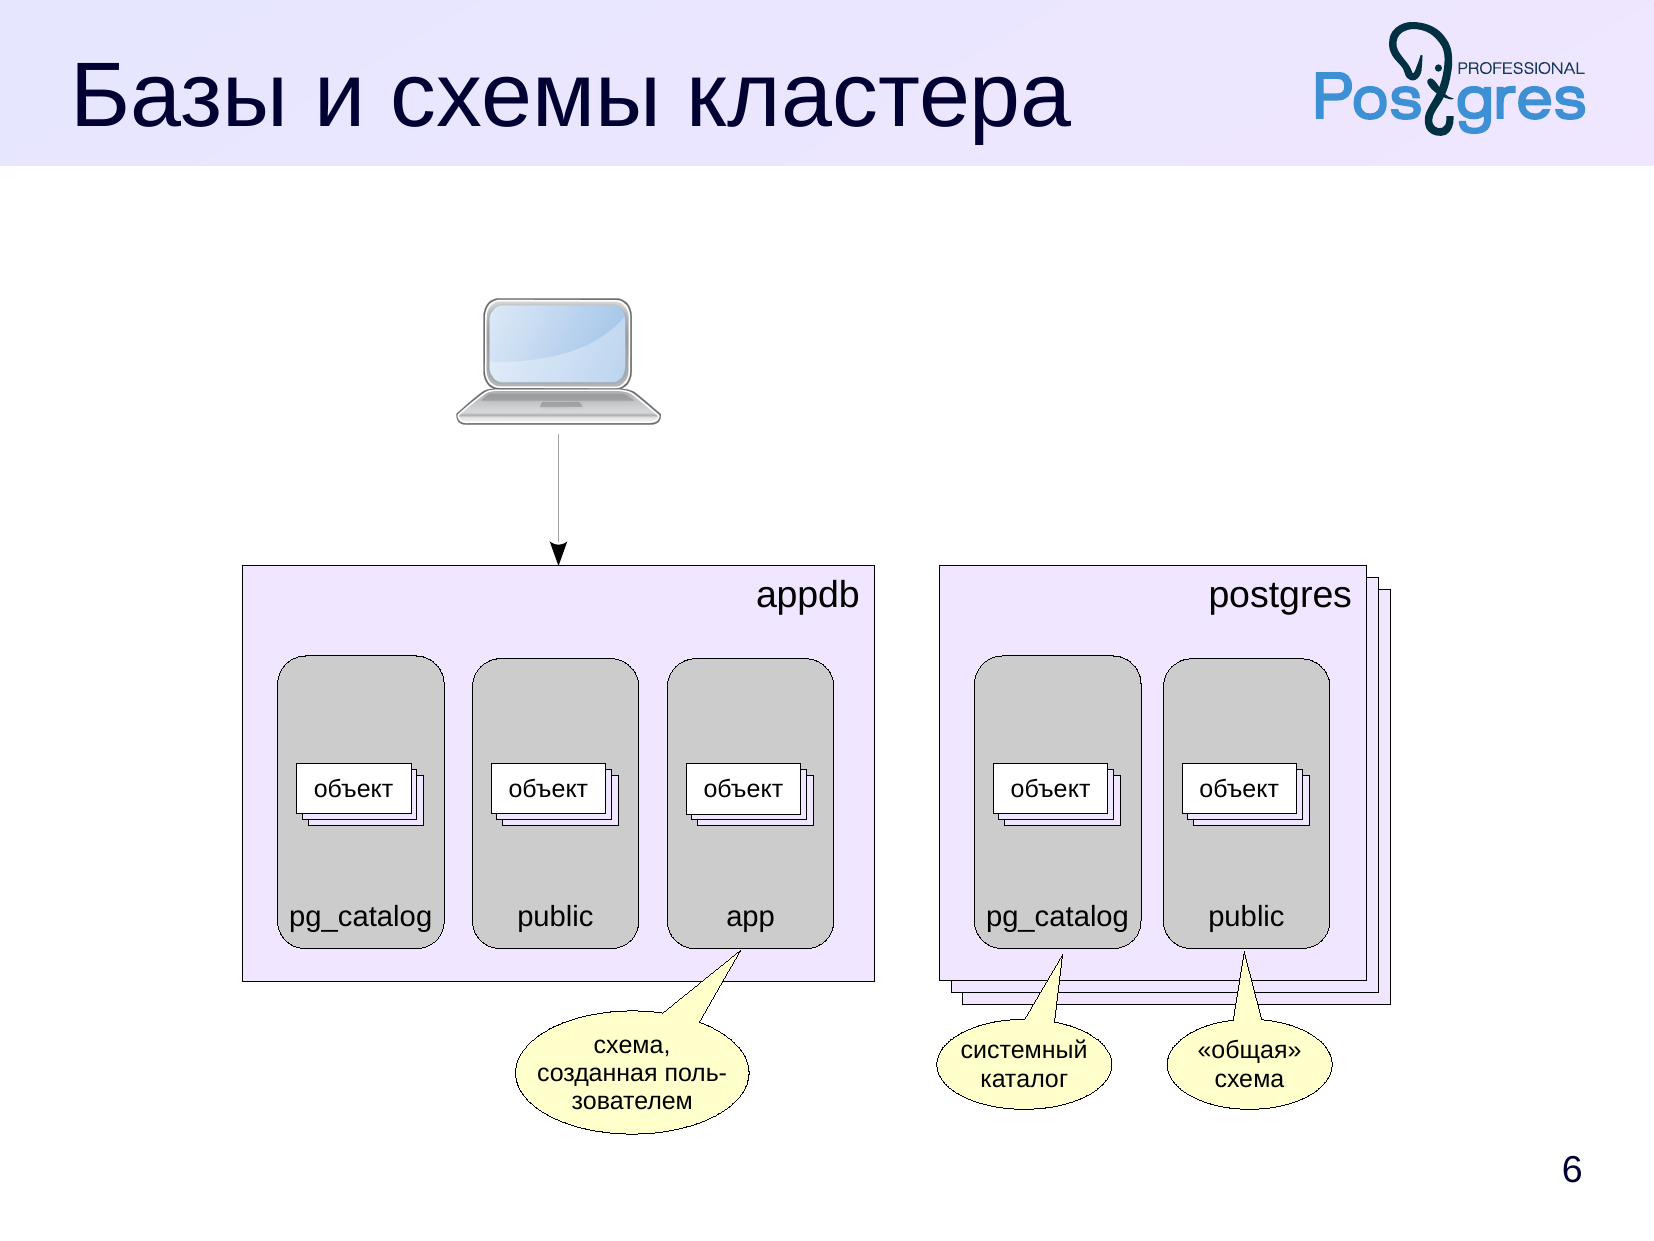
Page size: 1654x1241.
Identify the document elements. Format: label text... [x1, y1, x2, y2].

text_box postgres [939, 565, 1367, 981]
text_box таблица [998, 769, 1114, 820]
text_box [951, 981, 1046, 1005]
text_box таблица [308, 775, 424, 826]
text_box [1253, 577, 1391, 1005]
text_box объект [491, 763, 606, 814]
text_box объект [296, 763, 412, 814]
picture [447, 289, 670, 435]
text_box объект [1182, 763, 1297, 814]
text_box таблица [302, 769, 417, 820]
text_box таблица [502, 775, 619, 826]
title Базы и схемы кластера [70, 43, 1241, 147]
text_box системный каталог [936, 954, 1112, 1110]
text_box объект [993, 763, 1108, 814]
text_box таблица [691, 769, 807, 820]
text_box pg_catalog [974, 655, 1142, 949]
text_box таблица [496, 769, 612, 820]
text_box pg_catalog [277, 655, 445, 949]
text_box public [472, 658, 639, 949]
text_box таблица [697, 775, 814, 826]
text_box таблица [1193, 775, 1310, 826]
text_box appdb [242, 565, 875, 982]
text_box таблица [1004, 775, 1121, 826]
text_box [1057, 981, 1239, 1005]
text_box public [1163, 658, 1330, 949]
text_box объект [686, 763, 801, 815]
text_box app [667, 658, 834, 949]
text_box таблица [1187, 769, 1303, 820]
text_box «общая» схема [1167, 951, 1333, 1110]
text_box схема, созданная поль- зователем [515, 950, 750, 1135]
